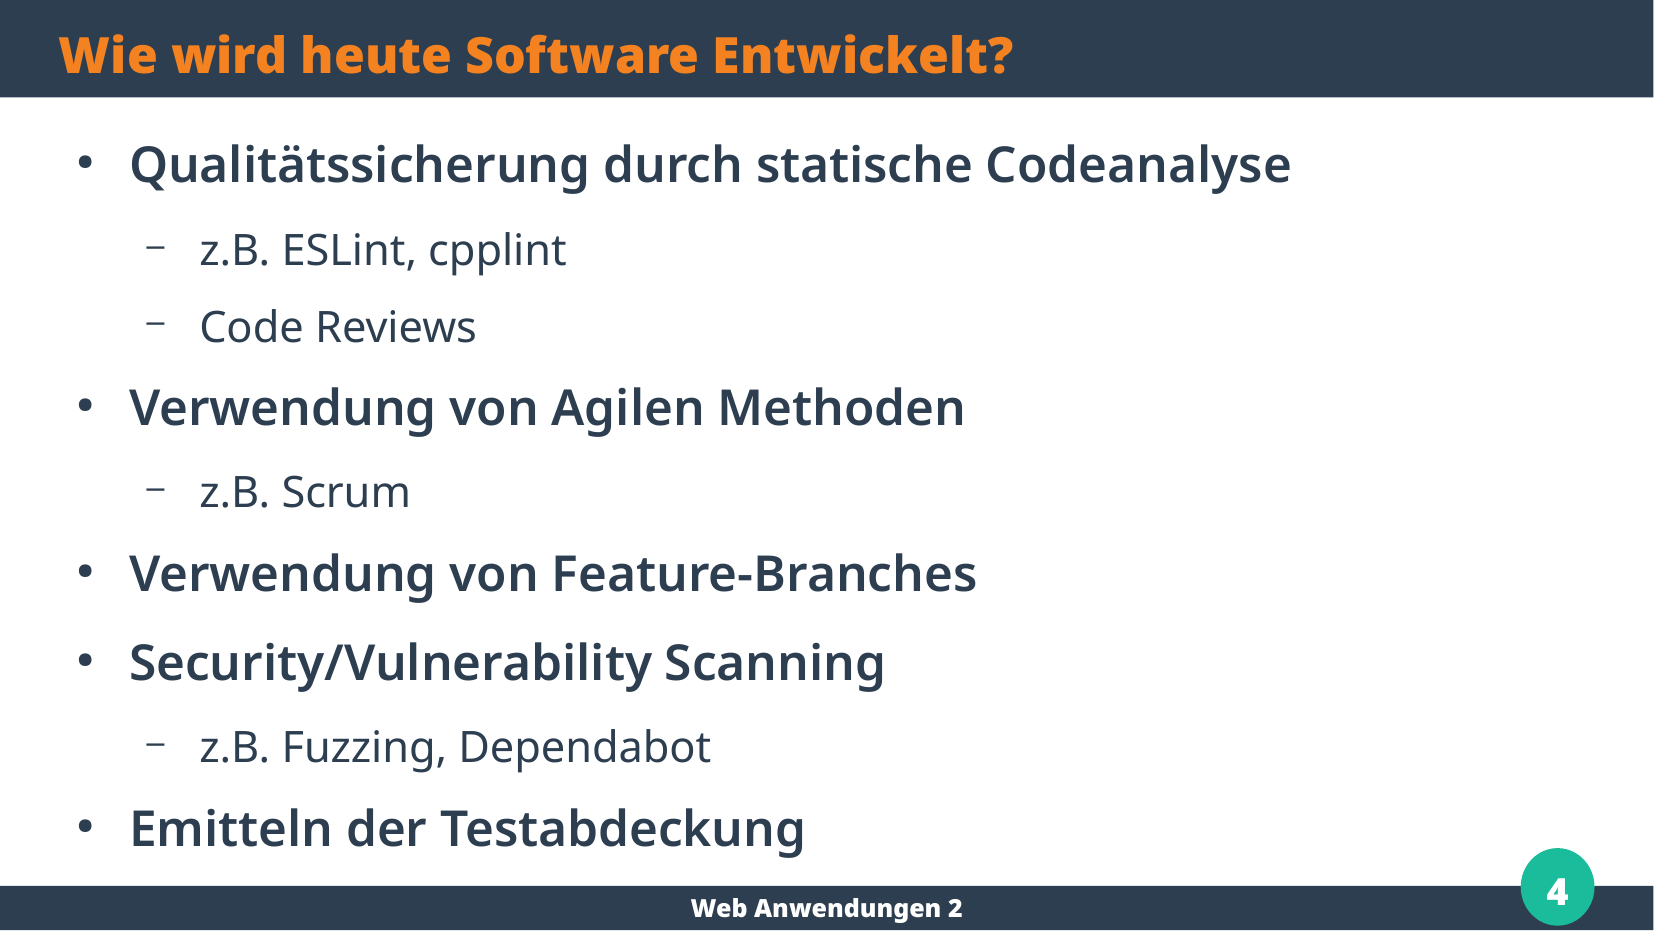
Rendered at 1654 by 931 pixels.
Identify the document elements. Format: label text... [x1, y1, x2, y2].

title Wie wird heute Software Entwickelt? [59, 8, 1595, 89]
list Qualitätssicherung durch statische Codeanalyse z.B. ESLint, cpplint Code Reviews Verwendung von Agilen Methoden z.B. Scrum Verwendung von Feature-Branches Security/Vulnerability Scanning z.B. Fuzzing, Dependabot Emitteln der Testabdeckung [59, 129, 1595, 864]
